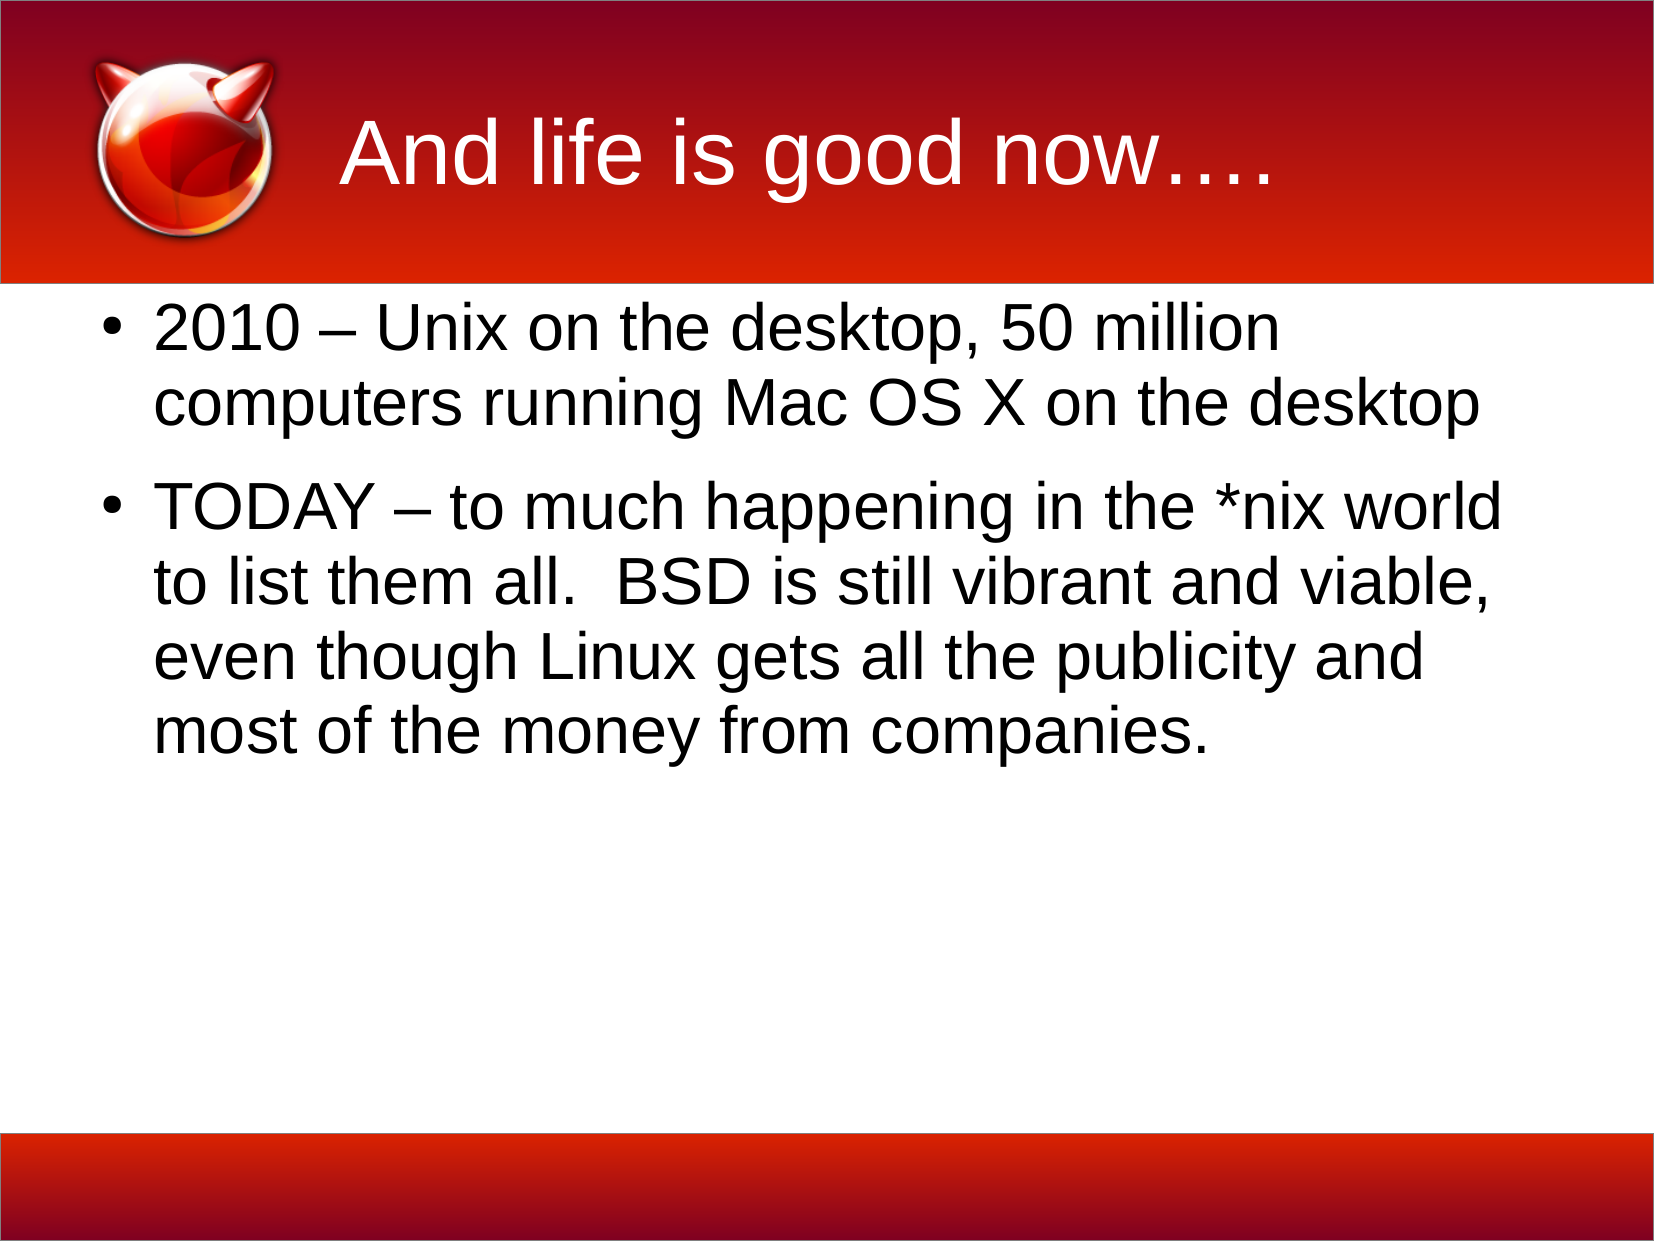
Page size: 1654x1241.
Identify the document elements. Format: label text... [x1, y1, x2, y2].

list 2010 – Unix on the desktop, 50 million computers running Mac OS X on the desktop TODAY – to much happening in the *nix world to list them all. BSD is still vibrant and viable, even though Linux gets all the publicity and most of the money from companies. [82, 290, 1538, 1010]
title And life is good now…. [82, 49, 1536, 257]
